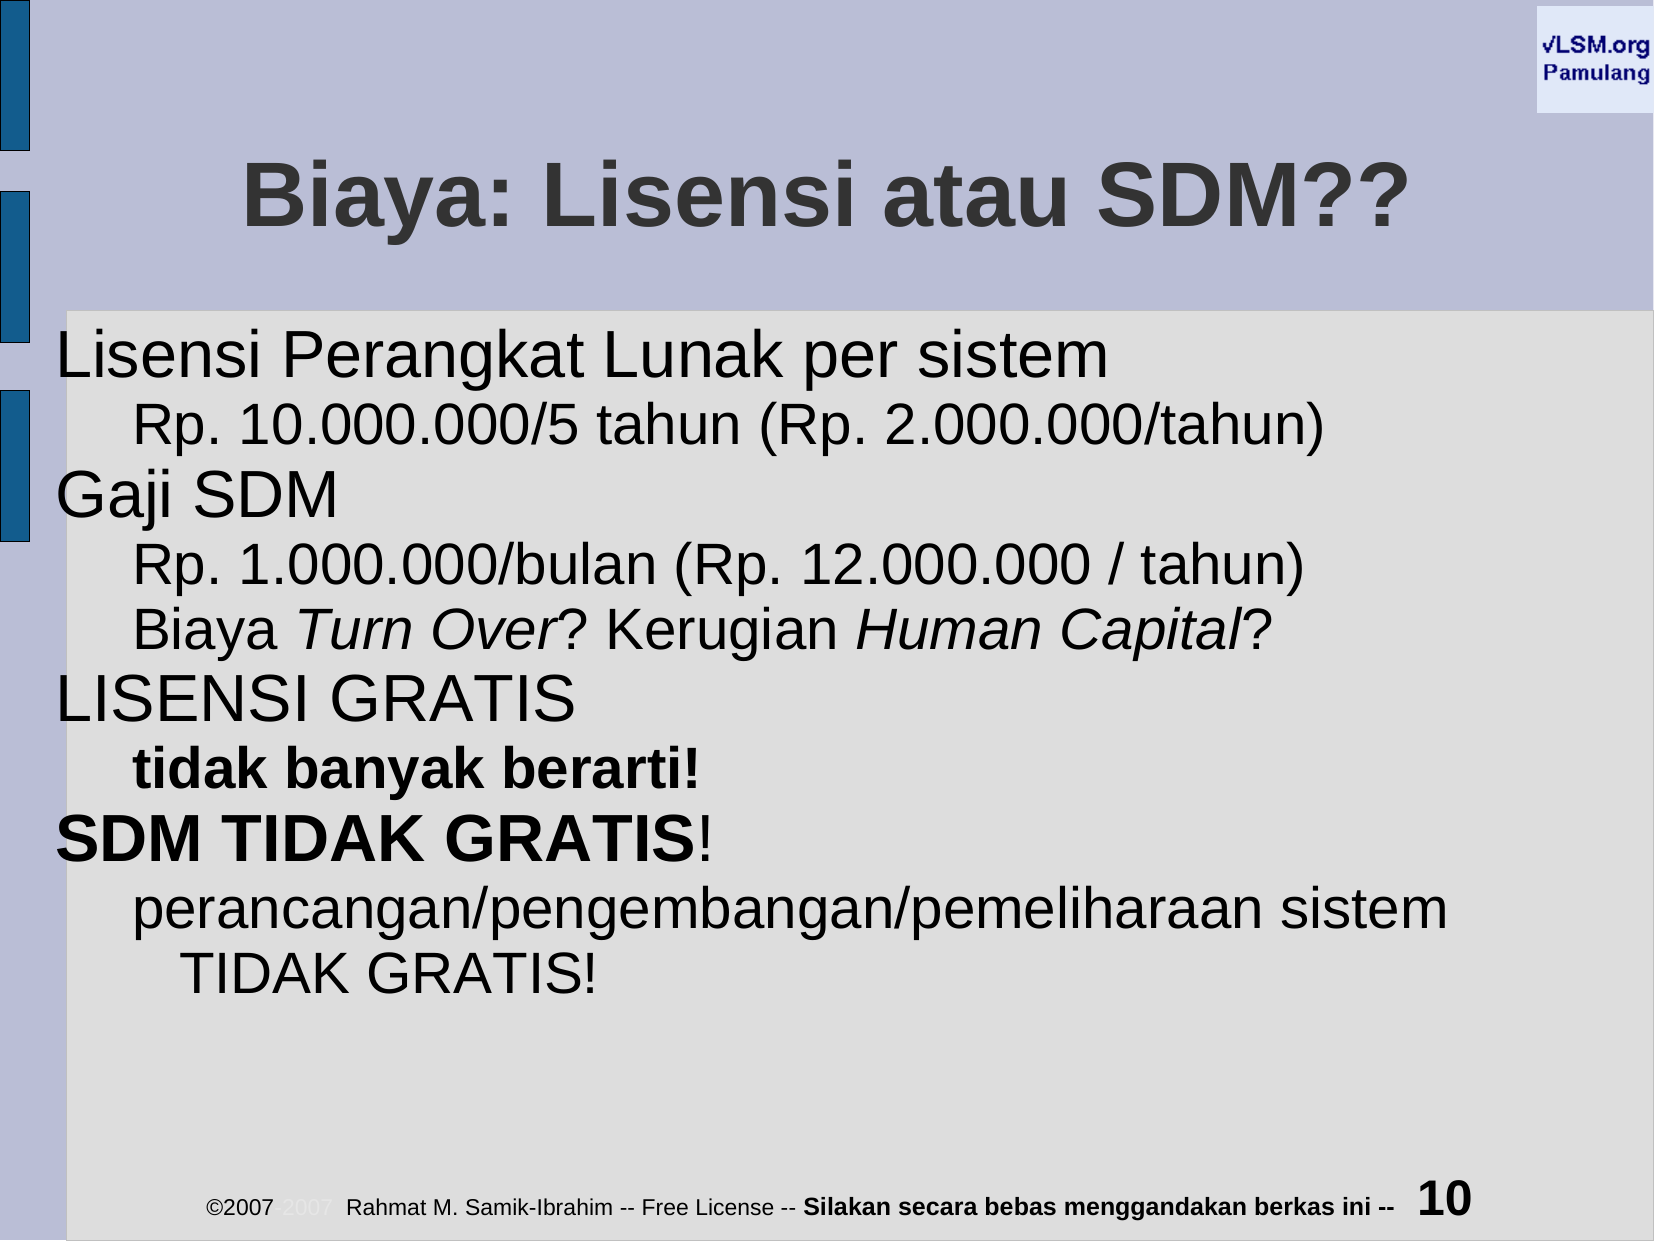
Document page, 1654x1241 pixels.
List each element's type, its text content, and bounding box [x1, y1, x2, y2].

title Biaya: Lisensi atau SDM?? [121, 98, 1534, 291]
picture [1537, 6, 1654, 113]
list Lisensi Perangkat Lunak per sistem Rp. 10.000.000/5 tahun (Rp. 2.000.000/tahun) Gaji SDM Rp. 1.000.000/bulan (Rp. 12.000.000 / tahun) Biaya Turn Over? Kerugian Human Capital? LISENSI GRATIS tidak banyak berarti! SDM TIDAK GRATIS! perancangan/pengembangan/pemeliharaan sistem TIDAK GRATIS! [37, 316, 1613, 1084]
